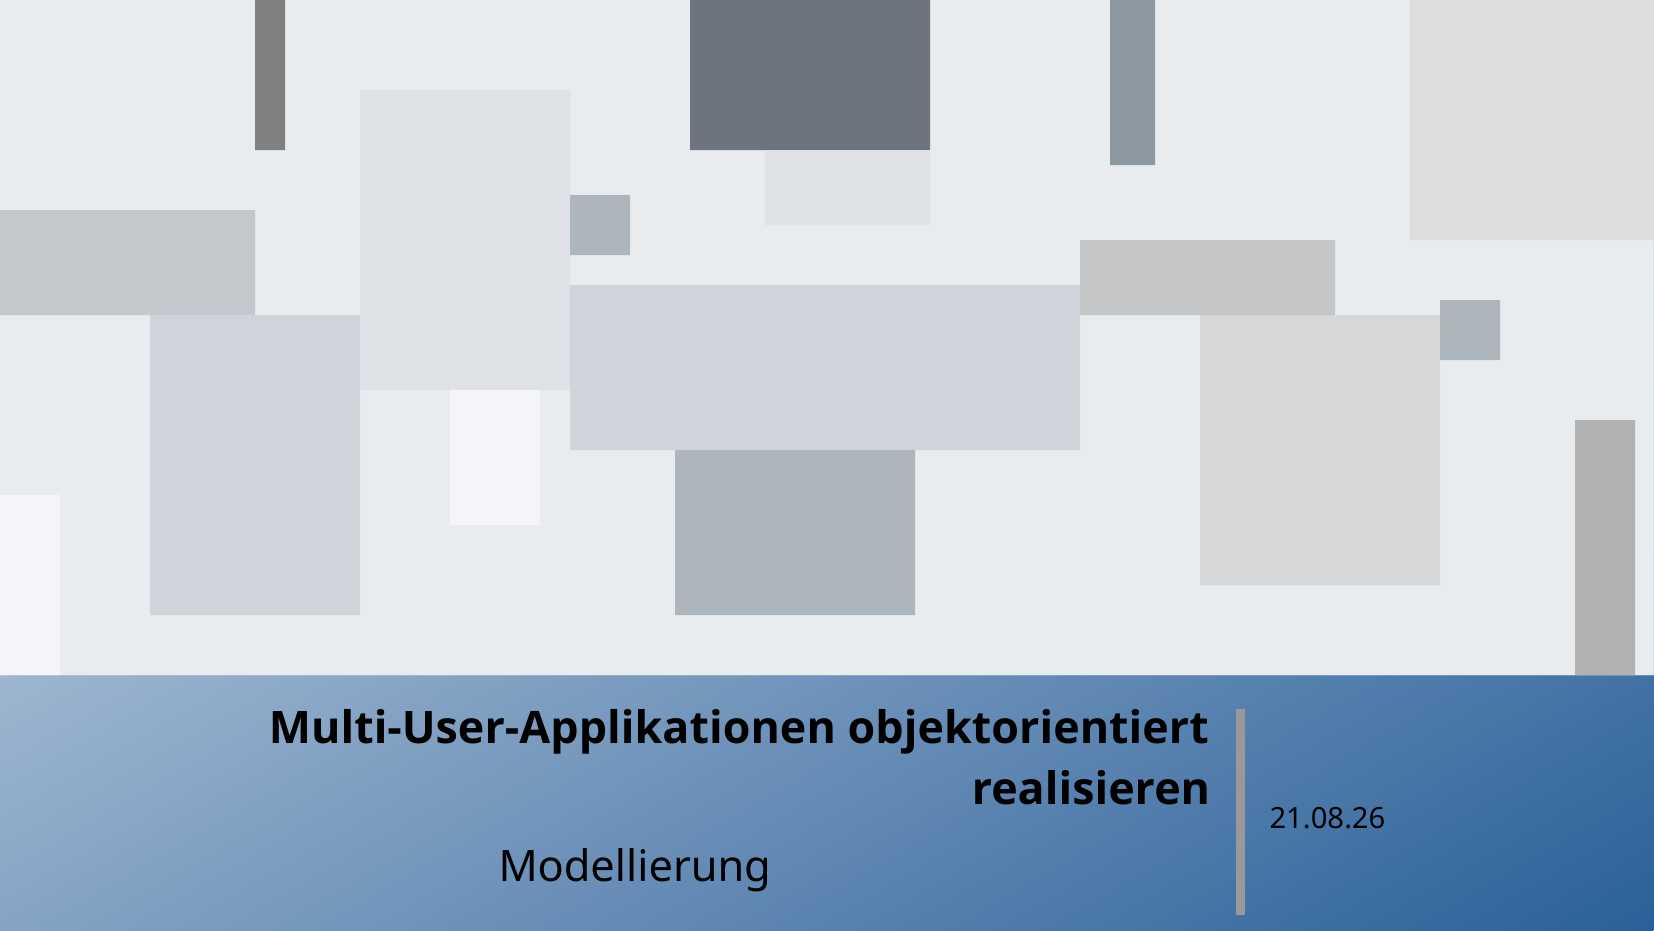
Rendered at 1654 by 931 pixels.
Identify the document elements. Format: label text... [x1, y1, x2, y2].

title Multi-User-Applikationen objektorientiert realisieren [59, 694, 1211, 819]
subtitle Modellierung [59, 835, 1211, 895]
